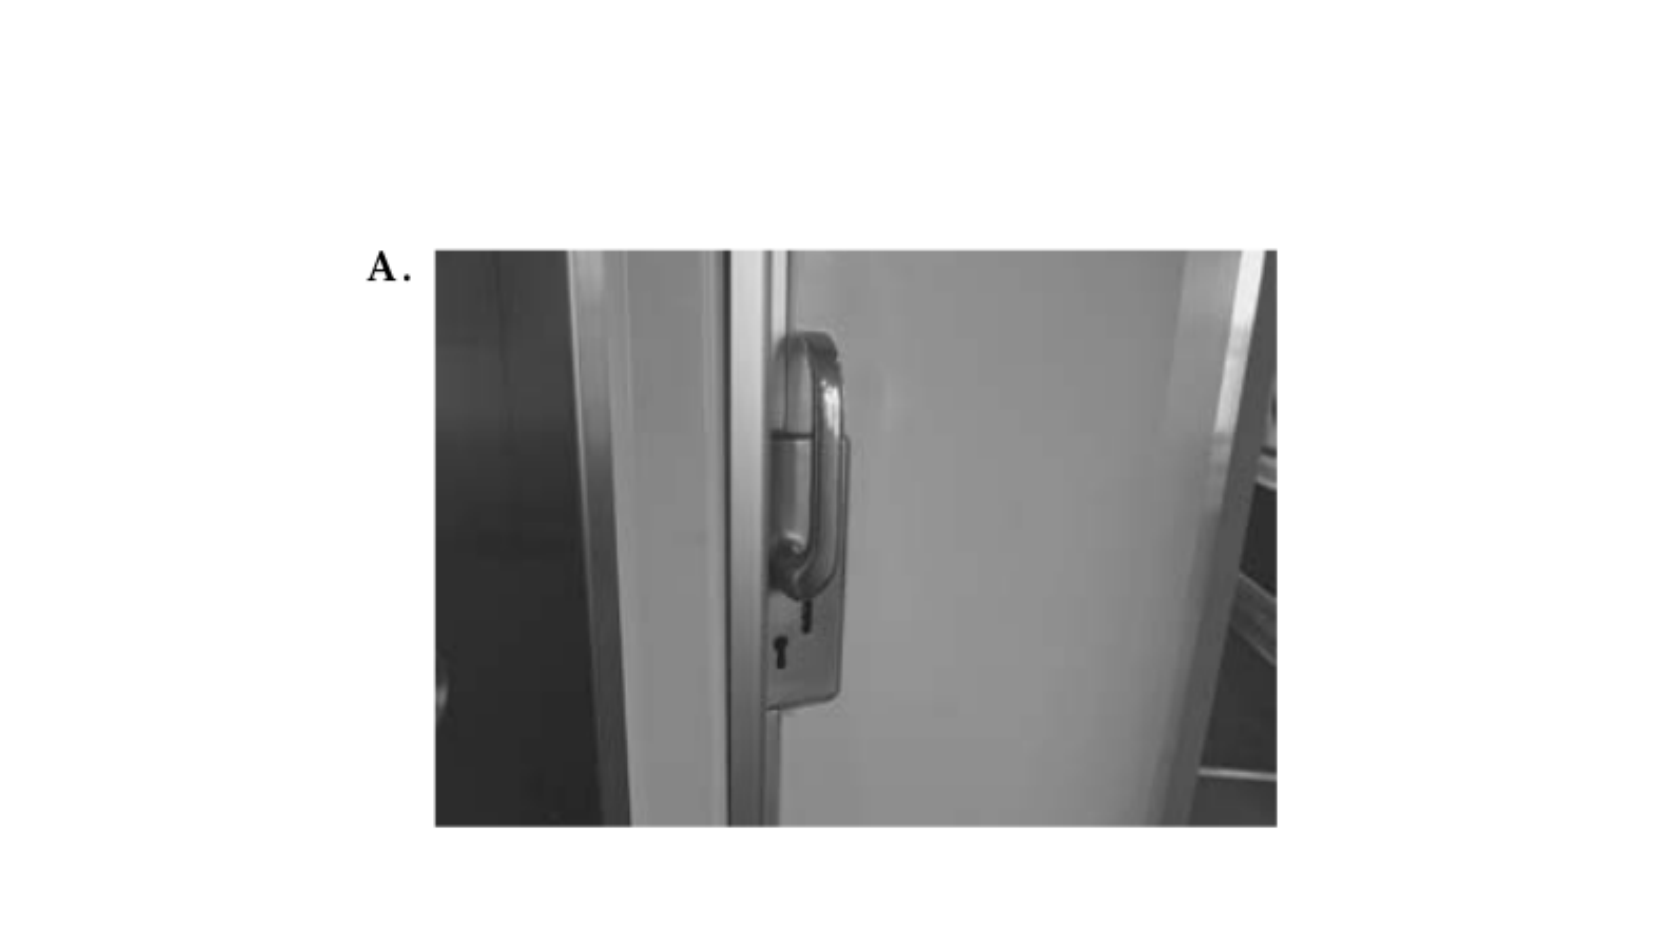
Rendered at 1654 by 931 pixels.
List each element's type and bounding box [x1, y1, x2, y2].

picture [354, 217, 1303, 875]
